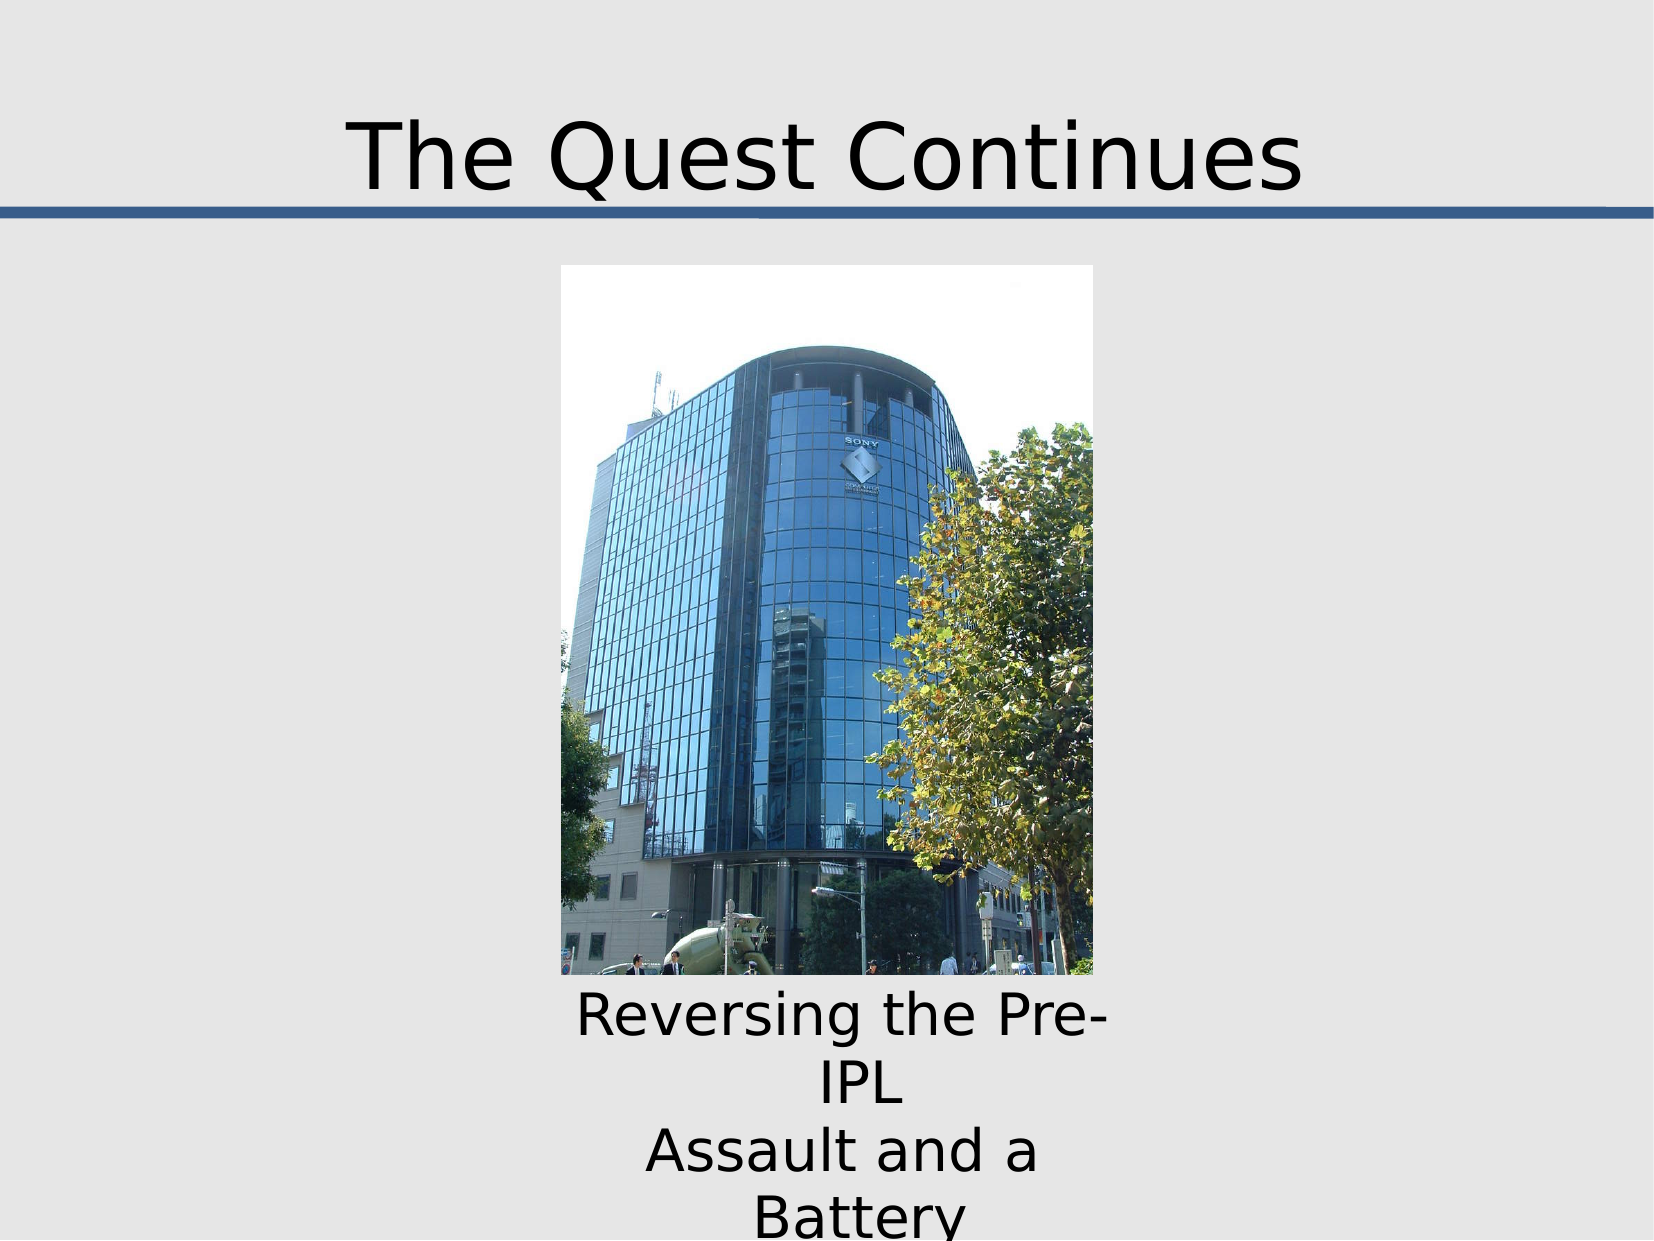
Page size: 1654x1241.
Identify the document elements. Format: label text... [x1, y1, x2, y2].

picture [561, 265, 1093, 975]
text_box Reversing the Pre-IPL Assault and a Battery [442, 974, 1137, 1125]
title The Quest Continues [82, 49, 1571, 257]
